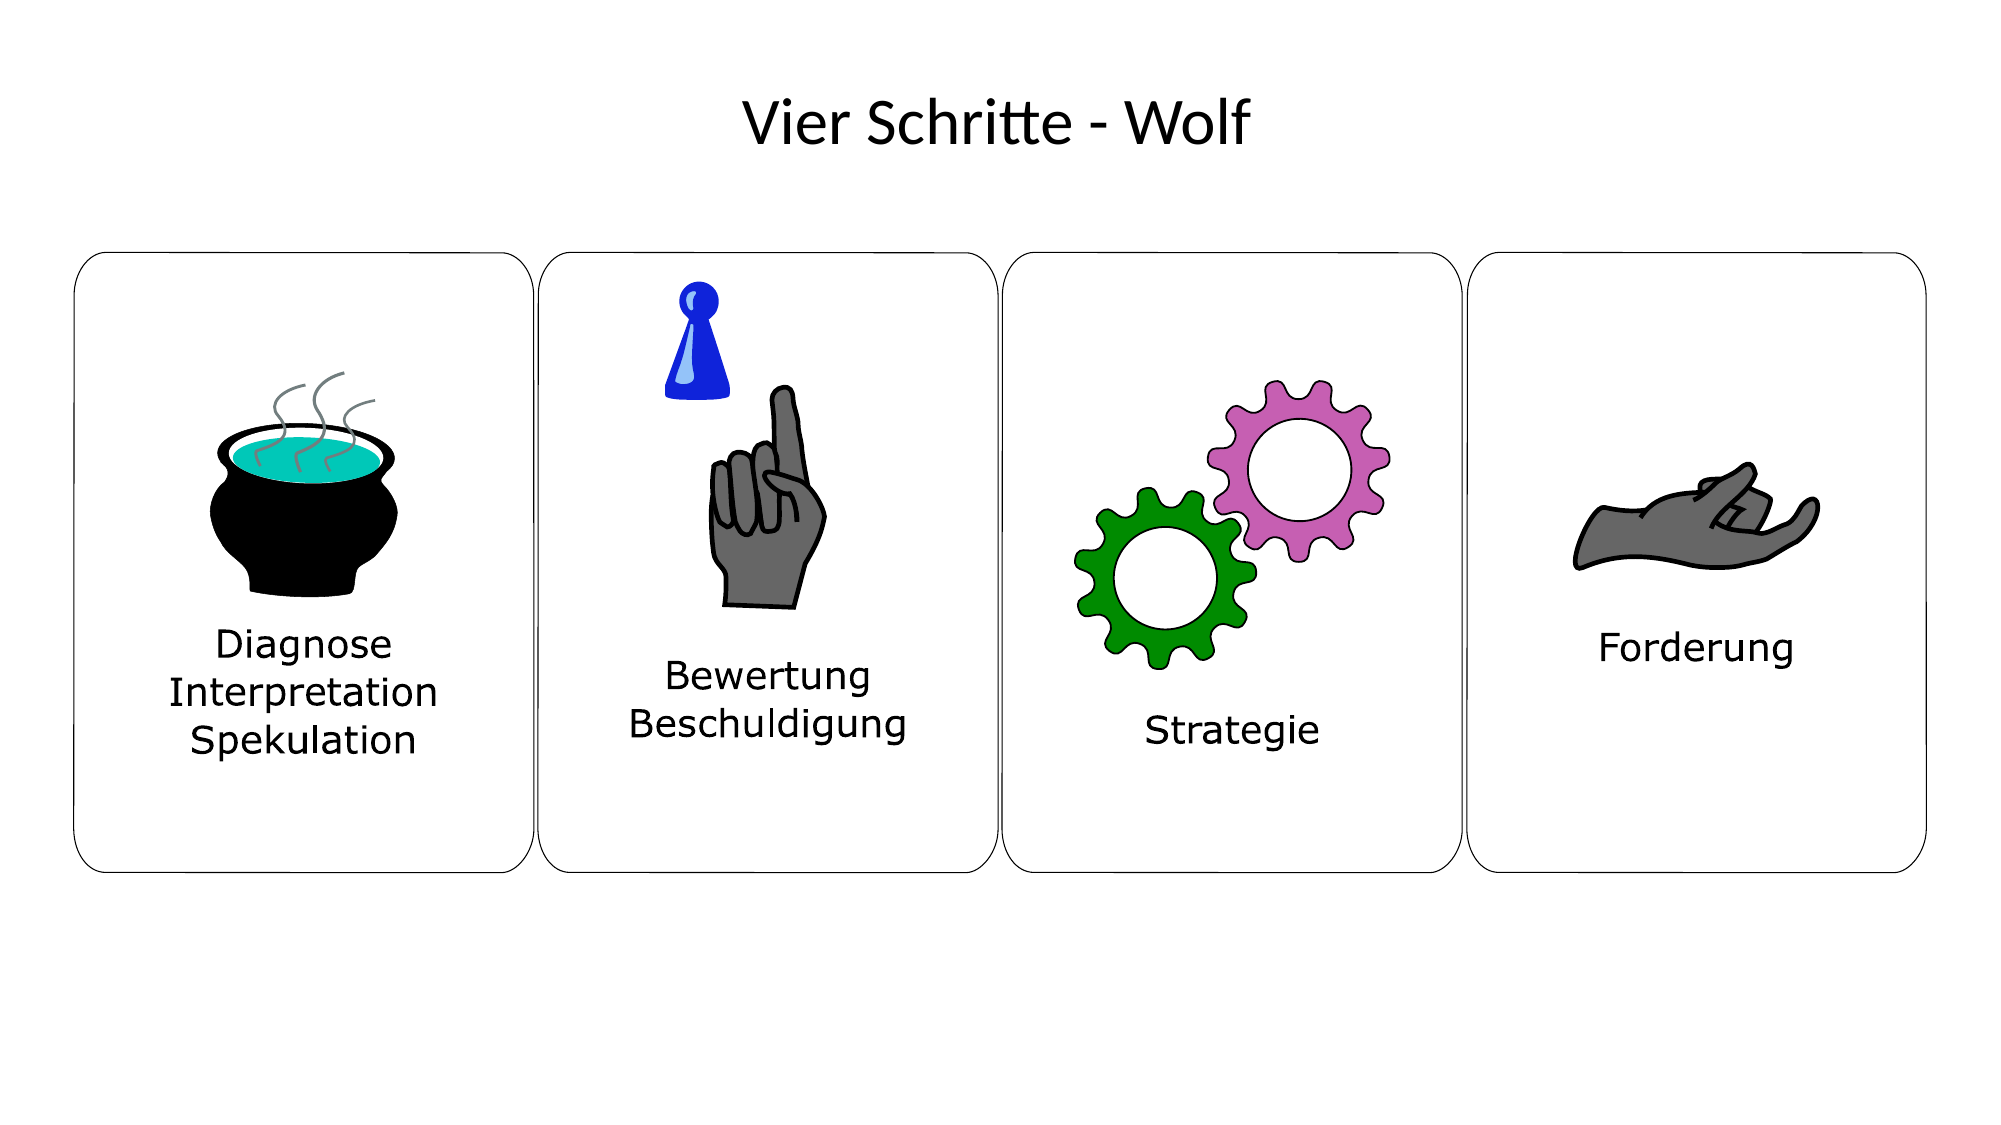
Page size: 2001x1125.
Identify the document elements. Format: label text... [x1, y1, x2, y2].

text_box [305, 636, 323, 658]
text_box [288, 732, 307, 755]
text_box [778, 707, 798, 738]
text_box [322, 731, 341, 755]
text_box [1225, 716, 1240, 745]
text_box [1146, 715, 1169, 745]
text_box [770, 662, 799, 690]
text_box [306, 683, 325, 706]
text_box [827, 667, 845, 690]
text_box [665, 281, 730, 400]
text_box [343, 683, 362, 707]
text_box [1661, 631, 1680, 662]
text_box [225, 683, 246, 706]
text_box [266, 683, 286, 714]
text_box [744, 715, 763, 738]
text_box [802, 668, 820, 690]
text_box [1241, 721, 1261, 745]
text_box [344, 726, 358, 755]
text_box [290, 684, 305, 706]
text_box [313, 725, 317, 753]
text_box [862, 715, 881, 738]
text_box [1264, 721, 1284, 752]
text_box [383, 684, 387, 706]
text_box [279, 636, 299, 666]
text_box [691, 667, 712, 690]
text_box [746, 667, 766, 690]
text_box [241, 731, 262, 755]
text_box [667, 660, 689, 690]
text_box [1207, 381, 1390, 562]
text_box [371, 731, 391, 755]
text_box [1298, 721, 1319, 745]
text_box [327, 678, 341, 706]
text_box [247, 636, 251, 658]
text_box [351, 636, 368, 659]
text_box [1188, 722, 1203, 744]
text_box [1772, 639, 1792, 669]
text_box [1202, 721, 1222, 745]
text_box [1725, 640, 1743, 662]
text_box [266, 724, 286, 754]
text_box [838, 715, 857, 738]
text_box [192, 725, 214, 755]
text_box [1750, 639, 1768, 661]
text_box [210, 678, 224, 706]
text_box [849, 667, 869, 698]
text_box [1645, 640, 1660, 662]
text_box [417, 683, 436, 706]
text_box [188, 683, 206, 706]
text_box [218, 629, 242, 658]
text_box [1684, 639, 1704, 662]
text_box [711, 387, 825, 608]
text_box Vier Schritte - Wolf [726, 70, 1274, 167]
text_box [328, 636, 348, 659]
text_box [392, 683, 412, 707]
text_box [250, 684, 264, 706]
text_box [1575, 464, 1818, 569]
text_box [885, 715, 905, 746]
text_box [720, 707, 739, 738]
text_box [170, 677, 183, 706]
text_box [1074, 487, 1257, 670]
text_box [362, 732, 367, 754]
text_box [1171, 716, 1185, 745]
text_box [1290, 722, 1294, 744]
text_box [371, 636, 391, 659]
text_box [631, 709, 653, 738]
text_box [714, 668, 743, 690]
text_box [210, 423, 398, 597]
text_box [395, 731, 414, 754]
text_box [803, 716, 808, 738]
text_box [699, 715, 717, 738]
text_box [256, 636, 275, 659]
text_box [1620, 639, 1641, 662]
text_box [366, 678, 380, 706]
text_box [679, 715, 696, 738]
text_box [219, 731, 238, 762]
text_box [813, 715, 832, 746]
text_box [1601, 632, 1620, 662]
text_box [1709, 640, 1722, 662]
text_box [656, 715, 676, 738]
